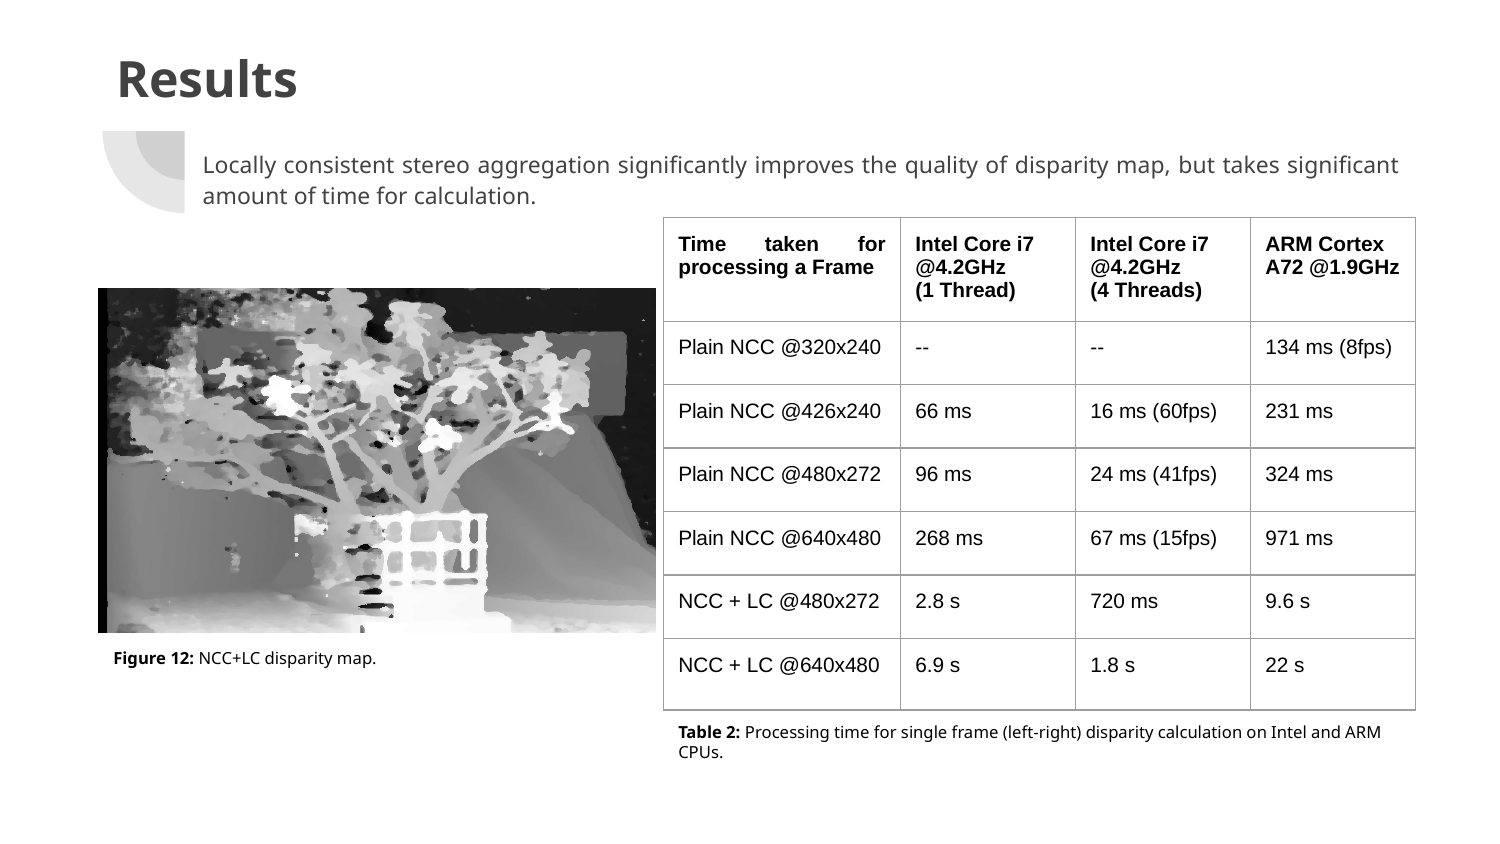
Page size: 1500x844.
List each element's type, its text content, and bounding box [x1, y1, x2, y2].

table_cell Plain NCC @426x240 [664, 385, 900, 447]
table_cell 9.6 s [1251, 576, 1415, 638]
text_box Table 2: Processing time for single frame (left-right) disparity calculation on Intel and ARM CPUs. [663, 706, 1416, 760]
table_cell 268 ms [901, 512, 1075, 574]
title Results [101, 32, 1341, 132]
table_cell 6.9 s [901, 639, 1075, 706]
table_header Intel Core i7 @4.2GHz (1 Thread) [901, 218, 1075, 321]
table_header Time taken for processing a Frame [664, 218, 900, 321]
table_cell 134 ms (8fps) [1251, 322, 1415, 384]
table_cell -- [901, 322, 1075, 384]
table_cell 67 ms (15fps) [1076, 512, 1250, 574]
table_cell 1.8 s [1076, 639, 1250, 706]
table_cell 16 ms (60fps) [1076, 385, 1250, 447]
table_cell 720 ms [1076, 576, 1250, 638]
table_cell NCC + LC @640x480 [664, 639, 900, 706]
text_box Figure 12: NCC+LC disparity map. [98, 632, 656, 697]
table_cell 22 s [1251, 639, 1415, 706]
table_cell Plain NCC @320x240 [664, 322, 900, 384]
table_cell Plain NCC @640x480 [664, 512, 900, 574]
table_cell 96 ms [901, 449, 1075, 511]
table_header Intel Core i7 @4.2GHz (4 Threads) [1076, 218, 1250, 321]
table_cell 24 ms (41fps) [1076, 449, 1250, 511]
table_cell 66 ms [901, 385, 1075, 447]
table_header ARM Cortex A72 @1.9GHz [1251, 218, 1415, 321]
table_cell NCC + LC @480x272 [664, 576, 900, 638]
table_cell Plain NCC @480x272 [664, 449, 900, 511]
table_cell 231 ms [1251, 385, 1415, 447]
list Locally consistent stereo aggregation significantly improves the quality of disparity map, but takes significant amount of time for calculation. [187, 131, 1416, 218]
table_cell -- [1076, 322, 1250, 384]
table_cell 971 ms [1251, 512, 1415, 574]
table_cell 2.8 s [901, 576, 1075, 638]
picture [98, 288, 656, 632]
table_cell 324 ms [1251, 449, 1415, 511]
